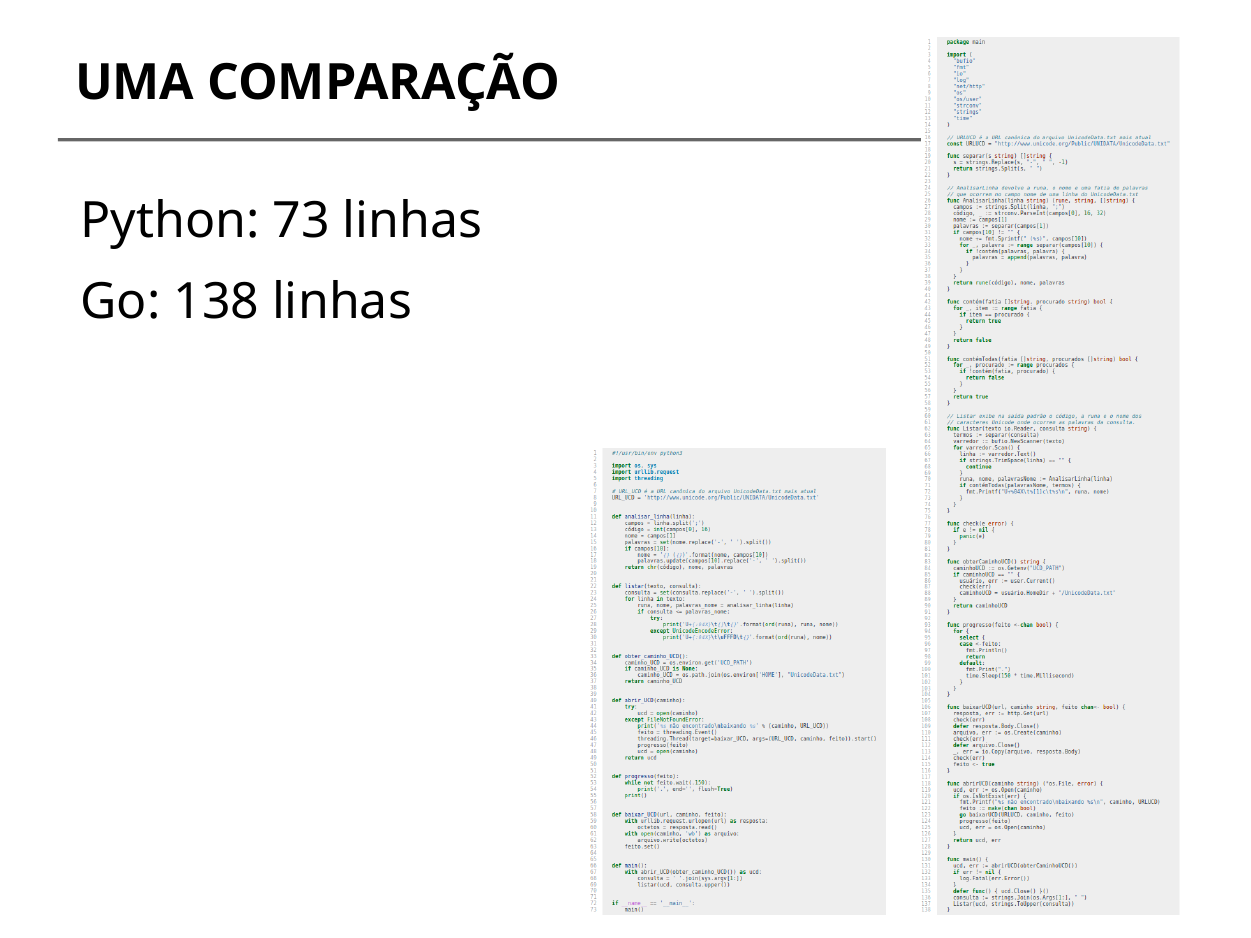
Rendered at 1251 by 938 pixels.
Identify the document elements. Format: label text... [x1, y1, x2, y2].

list Python: 73 linhas Go: 138 linhas [67, 175, 921, 272]
picture [590, 448, 886, 915]
picture [921, 37, 1217, 915]
title UMA COMPARAÇÃO [62, 37, 921, 122]
